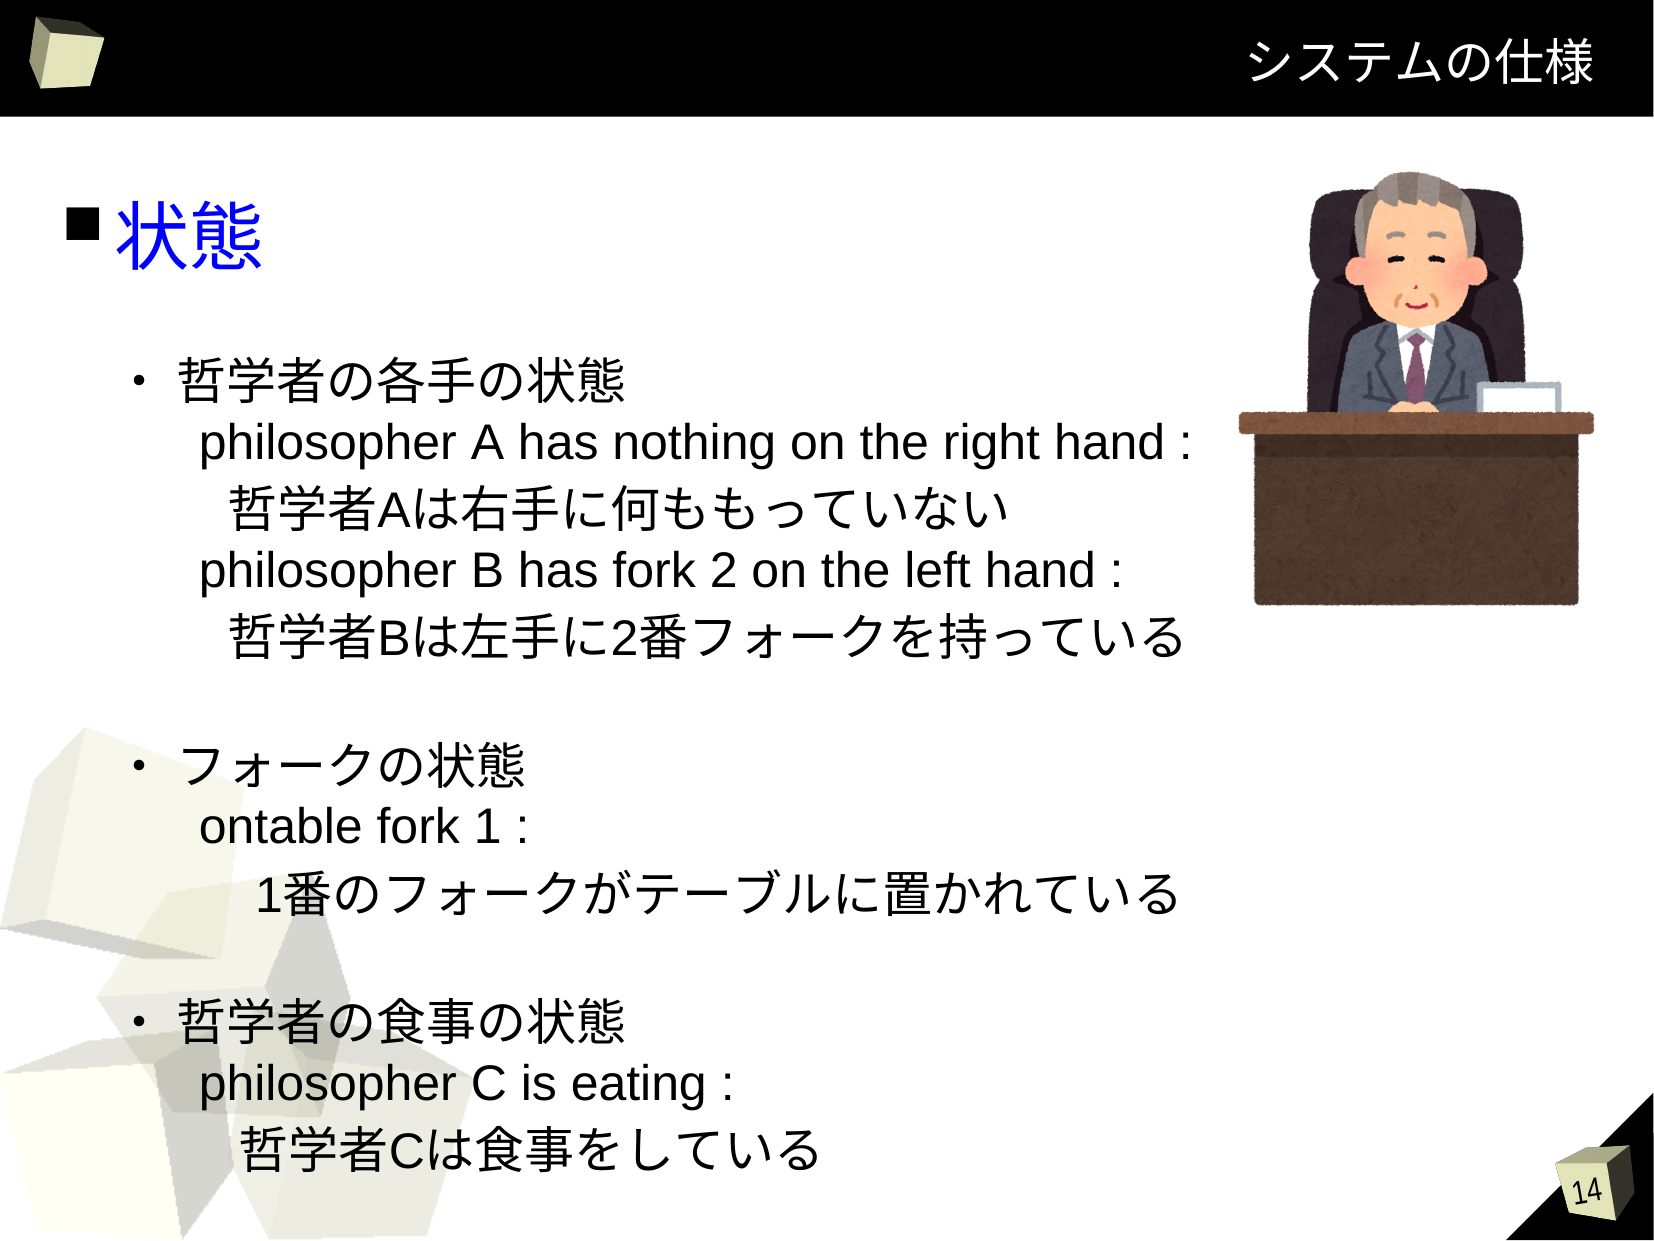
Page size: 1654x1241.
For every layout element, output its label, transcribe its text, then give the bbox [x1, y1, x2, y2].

title システムの仕様 [118, 0, 1595, 119]
picture [1226, 165, 1611, 615]
list 状態 ・ 哲学者の各手の状態 philosopher A has nothing on the right hand : 哲学者Aは右手に何ももっていない philosopher B has fork 2 on the left hand : 哲学者Bは左手に2番フォークを持っている ・ フォークの状態 ontable fork 1 : 1番のフォークがテーブルに置かれている ・ 哲学者の食事の状態 philosopher C is eating : 哲学者Cは食事をしている [44, 177, 1611, 1214]
picture [0, 726, 477, 1241]
